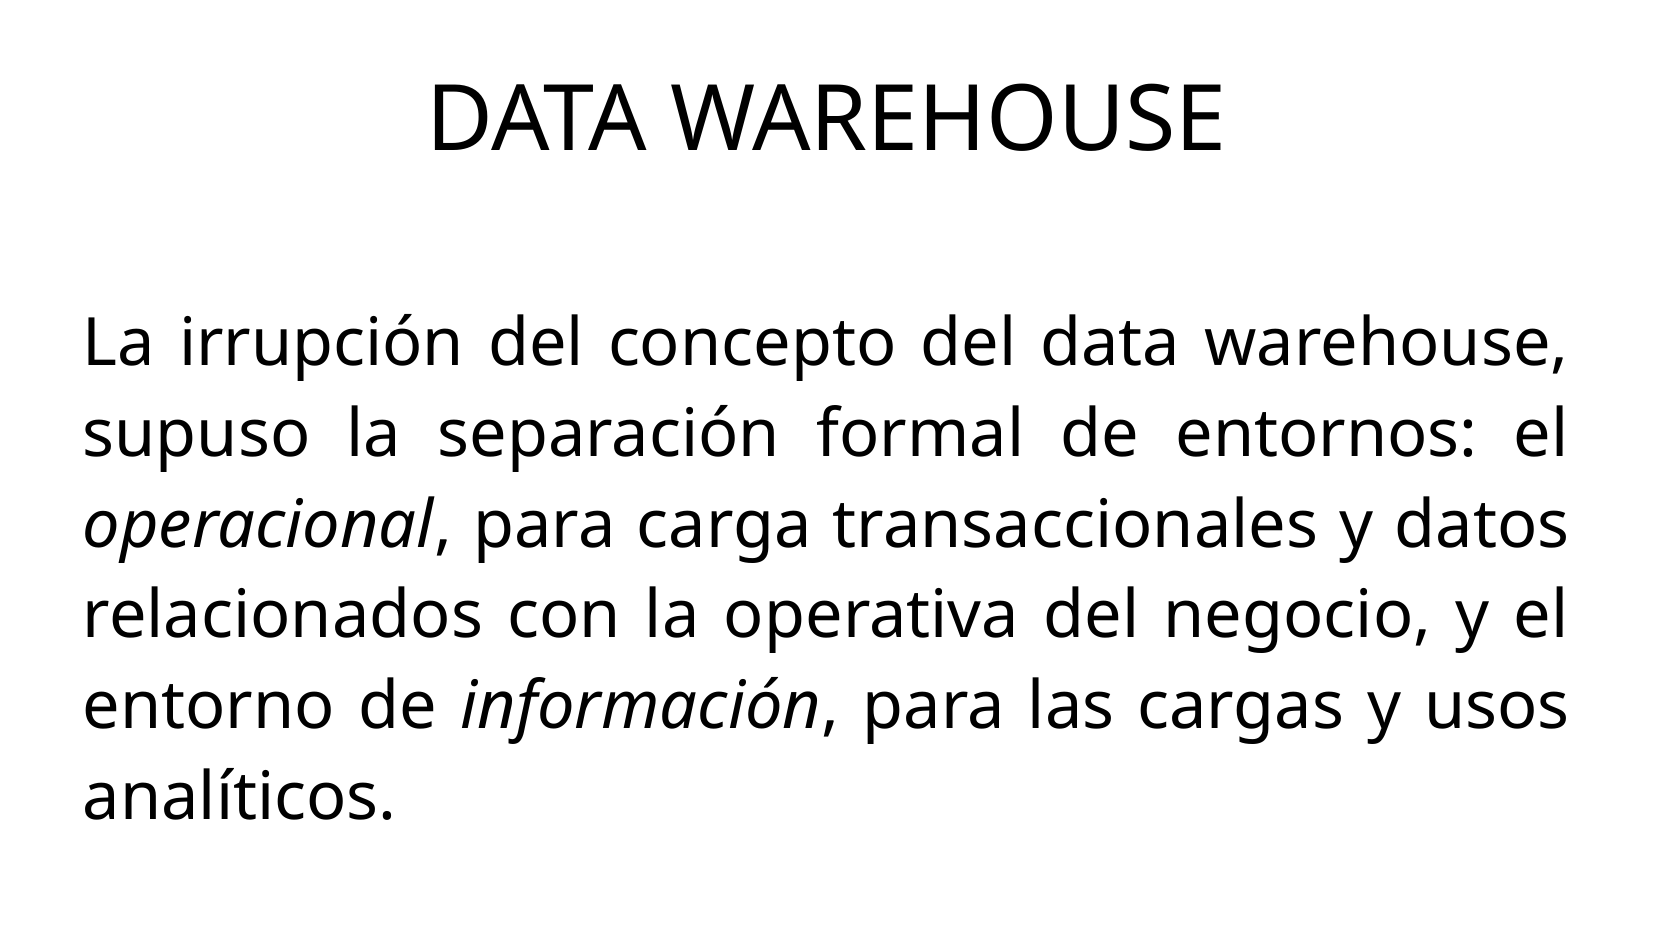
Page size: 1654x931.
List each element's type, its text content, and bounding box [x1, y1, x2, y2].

list La irrupción del concepto del data warehouse, supuso la separación formal de entornos: el operacional, para carga transaccionales y datos relacionados con la operativa del negocio, y el entorno de información, para las cargas y usos analíticos. [82, 217, 1571, 916]
title DATA WAREHOUSE [82, 37, 1571, 193]
